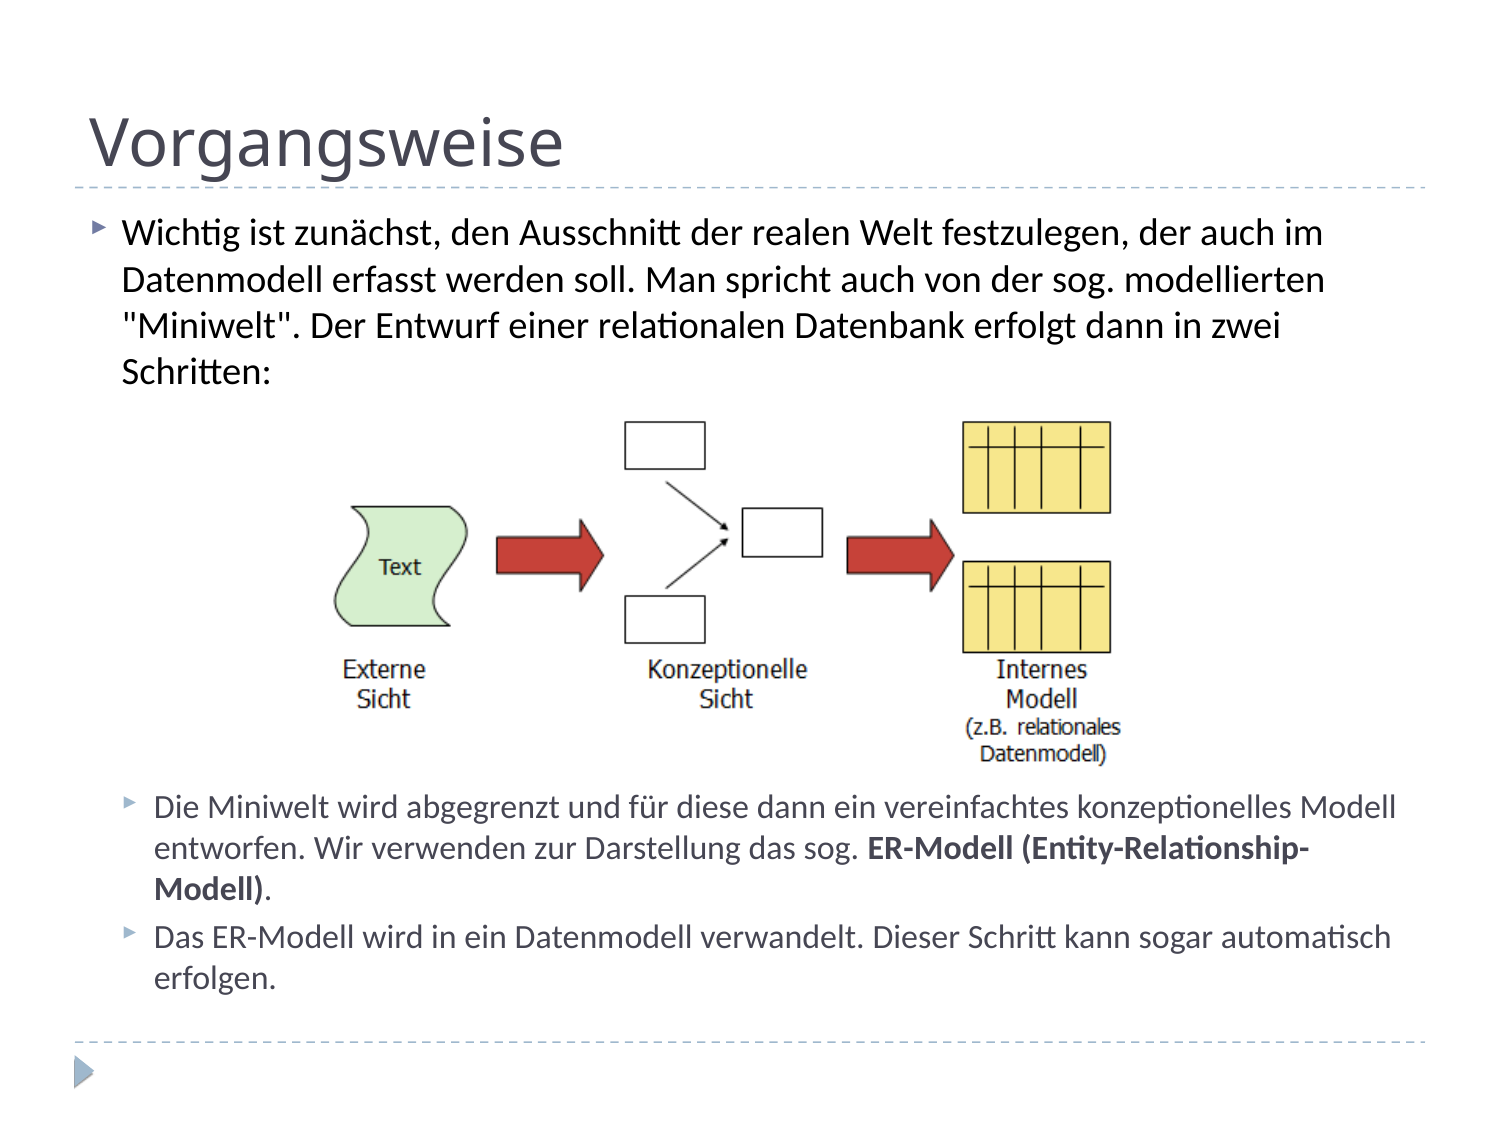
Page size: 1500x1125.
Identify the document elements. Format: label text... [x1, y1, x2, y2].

picture [318, 409, 1141, 782]
list Wichtig ist zunächst, den Ausschnitt der realen Welt festzulegen, der auch im Datenmodell erfasst werden soll. Man spricht auch von der sog. modellierten "Miniwelt". Der Entwurf einer relationalen Datenbank erfolgt dann in zwei Schritten: Die Miniwelt wird abgegrenzt und für diese dann ein vereinfachtes konzeptionelles Modell entworfen. Wir verwenden zur Darstellung das sog. ER-Modell (Entity-Relationship-Modell). Das ER-Modell wird in ein Datenmodell verwandelt. Dieser Schritt kann sogar automatisch erfolgen. [75, 200, 1425, 1010]
title Vorgangsweise [75, 24, 1425, 188]
